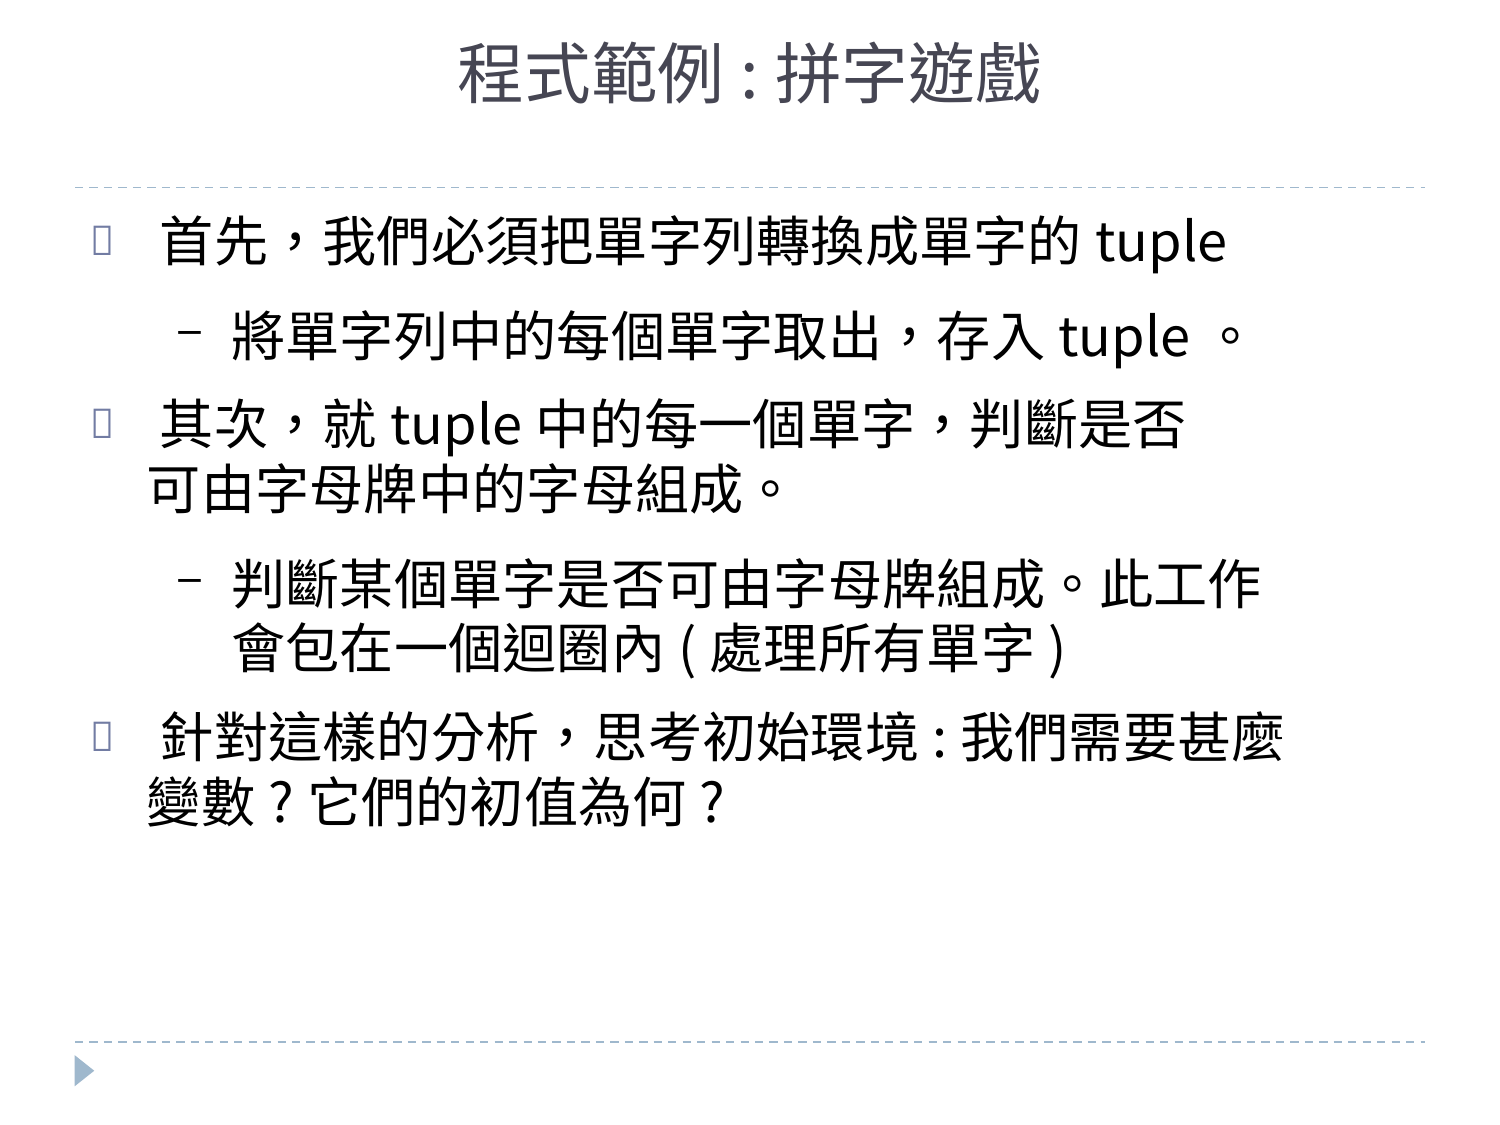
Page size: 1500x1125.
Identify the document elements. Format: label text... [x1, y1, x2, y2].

list 首先，我們必須把單字列轉換成單字的tuple 將單字列中的每個單字取出，存入tuple。 其次，就tuple中的每一個單字，判斷是否 可由字母牌中的字母組成。 判斷某個單字是否可由字母牌組成。此工作 會包在一個迴圈內(處理所有單字) 針對這樣的分析，思考初始環境:我們需要甚麼 變數?它們的初值為何? [75, 200, 1425, 1010]
title 程式範例:拼字遊戲 [75, 24, 1425, 188]
